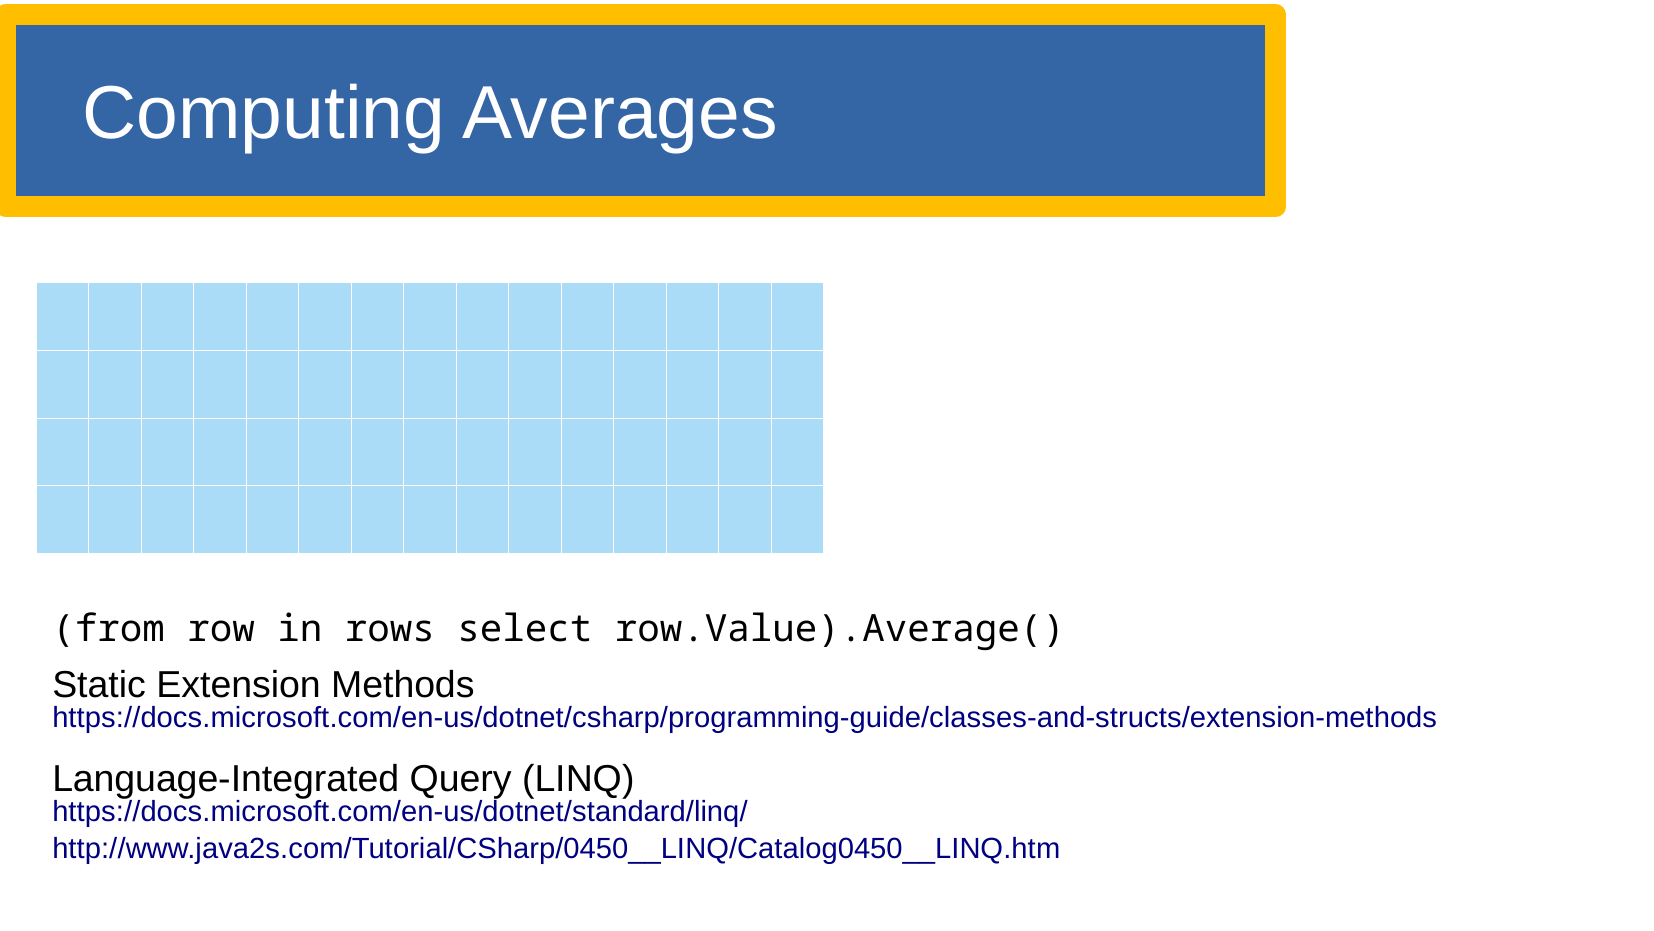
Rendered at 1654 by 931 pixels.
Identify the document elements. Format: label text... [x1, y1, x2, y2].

table_header [247, 283, 298, 350]
table_cell [352, 351, 403, 418]
table_cell [37, 419, 88, 485]
text_box http://www.java2s.com/Tutorial/CSharp/0450__LINQ/Catalog0450__LINQ.htm [37, 825, 1358, 882]
table_cell [194, 351, 246, 418]
table_cell [142, 419, 193, 485]
table_cell [299, 351, 351, 418]
table_cell [194, 486, 246, 553]
table_cell [404, 486, 456, 553]
text_box (from row in rows select row.Value).Average() [37, 594, 1276, 647]
table_cell [404, 419, 456, 485]
table_cell [352, 419, 403, 485]
table_cell [509, 486, 561, 553]
table_header [37, 283, 88, 350]
table_header [562, 283, 613, 350]
table_cell [89, 486, 141, 553]
table_header [352, 283, 403, 350]
table_cell [562, 419, 613, 485]
table_cell [562, 351, 613, 418]
table_cell [142, 486, 193, 553]
table_cell [667, 486, 718, 553]
table_cell [247, 419, 298, 485]
table_header [404, 283, 456, 350]
table_cell [719, 351, 771, 418]
table_cell [667, 419, 718, 485]
table_cell [614, 486, 666, 553]
table_cell [37, 351, 88, 418]
table_cell [89, 351, 141, 418]
table_cell [509, 419, 561, 485]
table_cell [719, 419, 771, 485]
table_cell [194, 419, 246, 485]
table_cell [719, 486, 771, 553]
table_cell [37, 486, 88, 553]
table_header [299, 283, 351, 350]
table_cell [247, 351, 298, 418]
table_cell [457, 486, 508, 553]
table_header [509, 283, 561, 350]
table_cell [299, 419, 351, 485]
table_cell [247, 486, 298, 553]
table_header [719, 283, 771, 350]
table_cell [772, 419, 823, 485]
text_box https://docs.microsoft.com/en-us/dotnet/csharp/programming-guide/classes-and-structs/extension-methods [37, 693, 1654, 731]
table_cell [509, 351, 561, 418]
table_cell [614, 419, 666, 485]
table_header [772, 283, 823, 350]
table_cell [352, 486, 403, 553]
table_cell [457, 419, 508, 485]
table_cell [772, 351, 823, 418]
table_cell [142, 351, 193, 418]
table_header [614, 283, 666, 350]
table_cell [404, 351, 456, 418]
table_cell [457, 351, 508, 418]
table_cell [614, 351, 666, 418]
title Computing Averages [82, 35, 1235, 189]
table_header [667, 283, 718, 350]
text_box https://docs.microsoft.com/en-us/dotnet/standard/linq/ [37, 787, 957, 845]
text_box Static Extension Methods [37, 655, 490, 693]
table_header [142, 283, 193, 350]
table_cell [667, 351, 718, 418]
table_header [457, 283, 508, 350]
table_cell [562, 486, 613, 553]
table_header [194, 283, 246, 350]
table_cell [772, 486, 823, 553]
text_box Language-Integrated Query (LINQ) [37, 750, 1012, 807]
table_cell [299, 486, 351, 553]
table_cell [89, 419, 141, 485]
table_header [89, 283, 141, 350]
